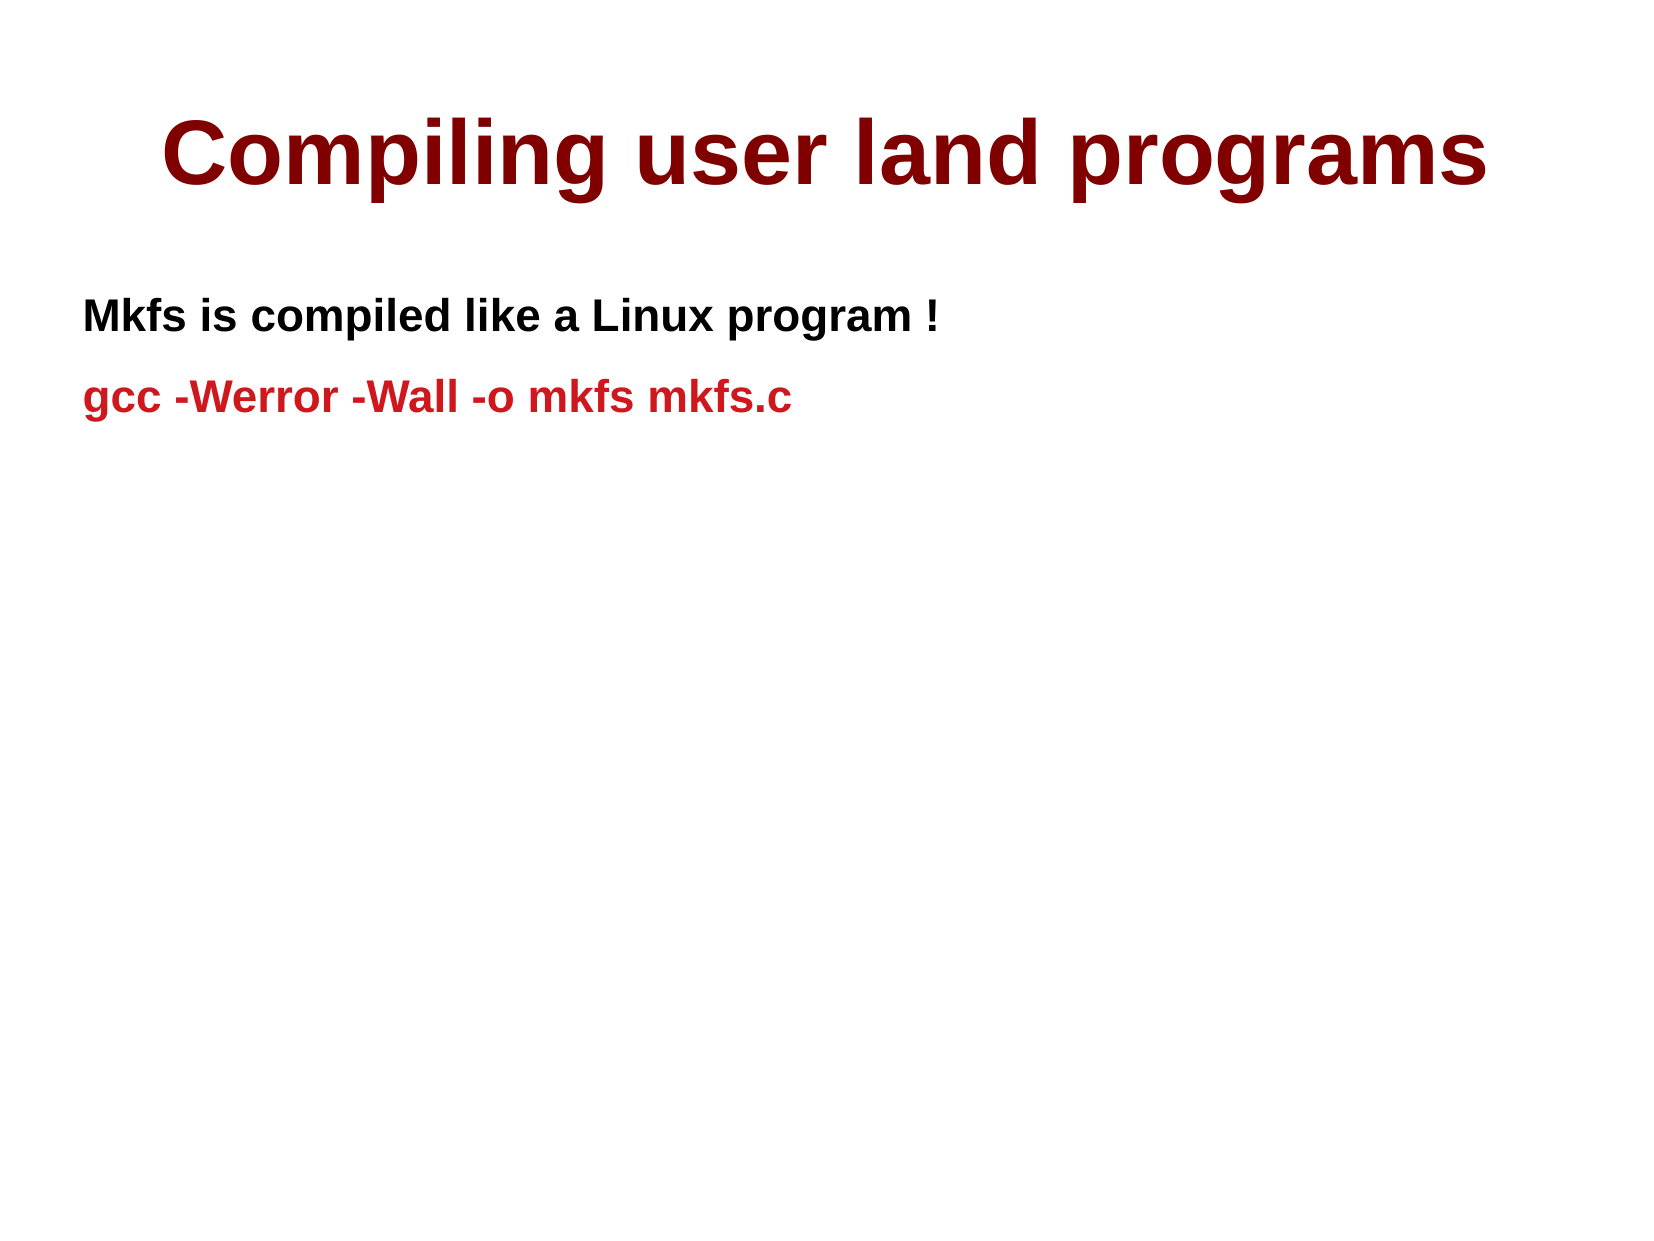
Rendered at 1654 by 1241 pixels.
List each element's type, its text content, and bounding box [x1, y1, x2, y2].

title Compiling user land programs [82, 49, 1571, 257]
list Mkfs is compiled like a Linux program ! gcc -Werror -Wall -o mkfs mkfs.c [82, 290, 1571, 1010]
